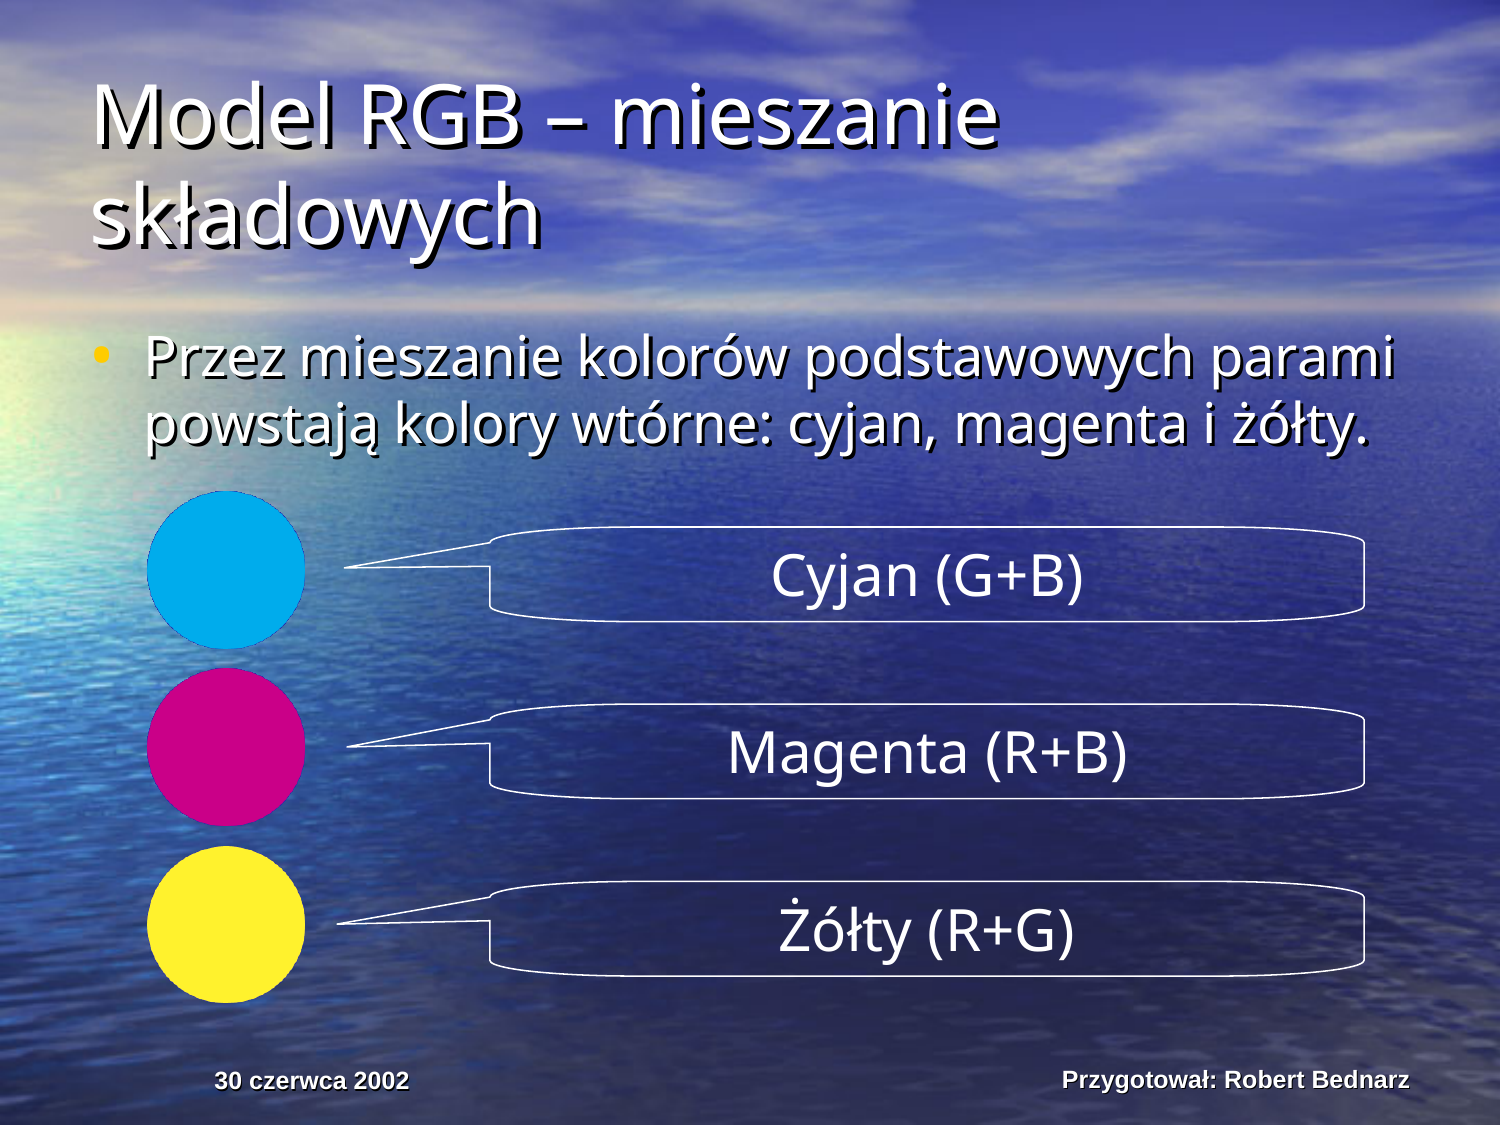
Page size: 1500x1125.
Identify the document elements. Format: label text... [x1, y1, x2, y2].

picture [0, 0, 1500, 1125]
text_box Magenta (R+B) [346, 704, 1365, 799]
text_box Żółty (R+G) [336, 881, 1365, 977]
list Przez mieszanie kolorów podstawowych parami powstają kolory wtórne: cyjan, magenta i żółty. [75, 312, 1436, 480]
text_box Cyjan (G+B) [343, 527, 1365, 622]
title Model RGB – mieszanie składowych [75, 47, 1426, 276]
